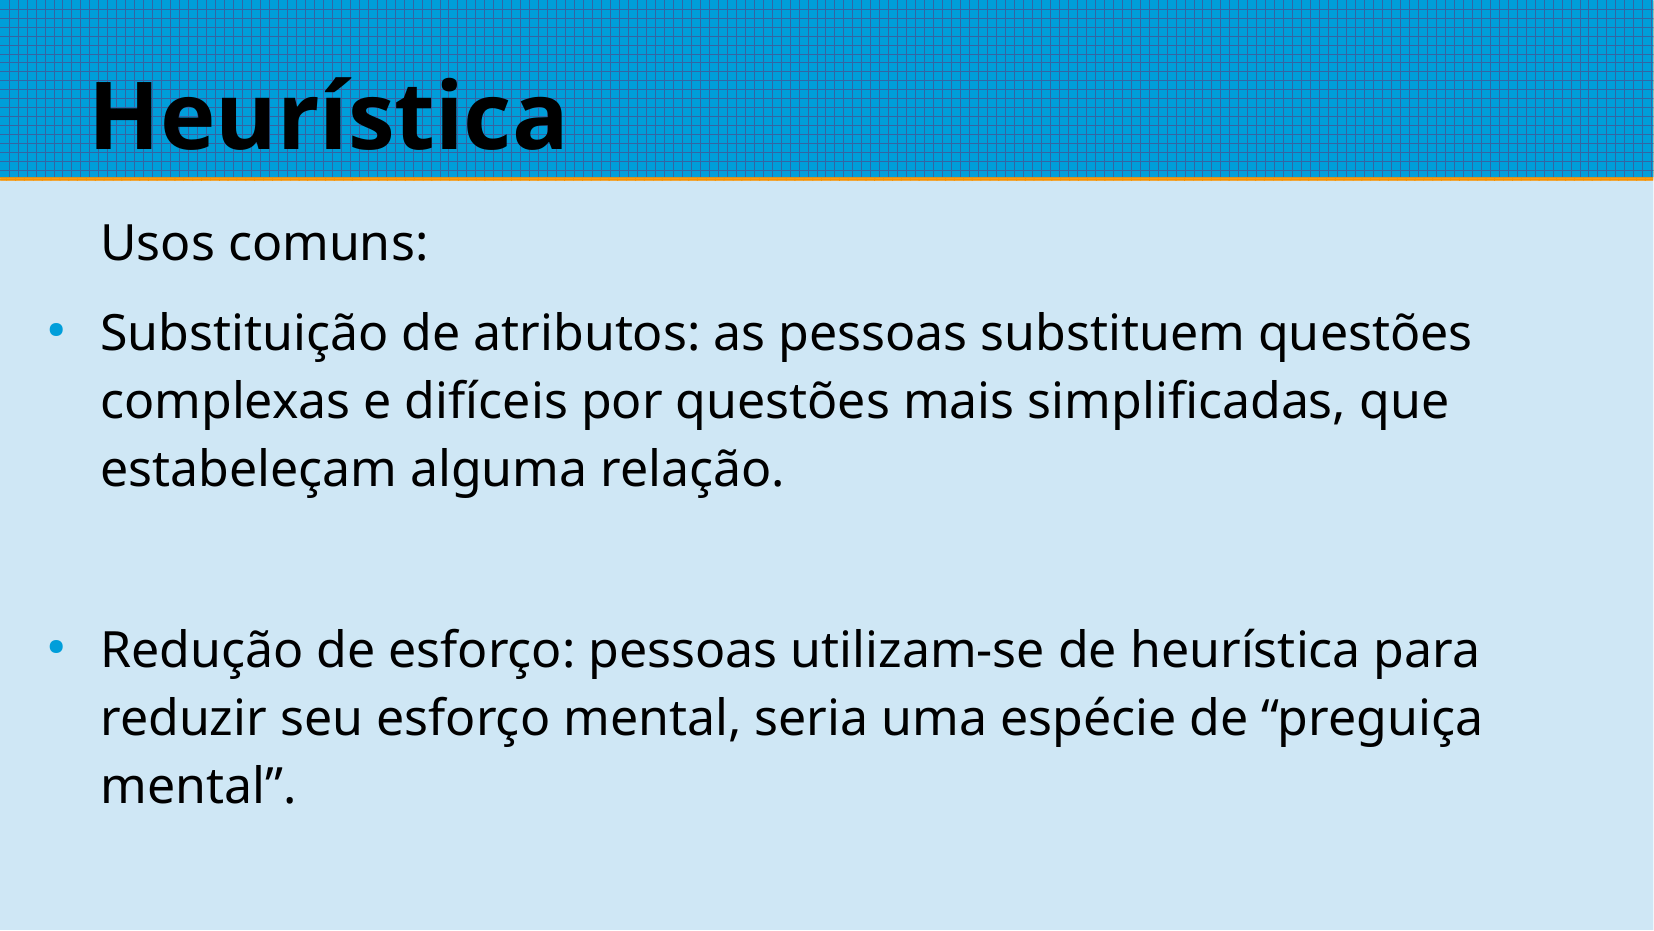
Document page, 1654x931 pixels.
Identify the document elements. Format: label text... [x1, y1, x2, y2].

title Heurística [88, 14, 1565, 178]
list Usos comuns: Substituição de atributos: as pessoas substituem questões complexas e difíceis por questões mais simplificadas, que estabeleçam alguma relação. Redução de esforço: pessoas utilizam-se de heurística para reduzir seu esforço mental, seria uma espécie de “preguiça mental”. [29, 206, 1625, 886]
